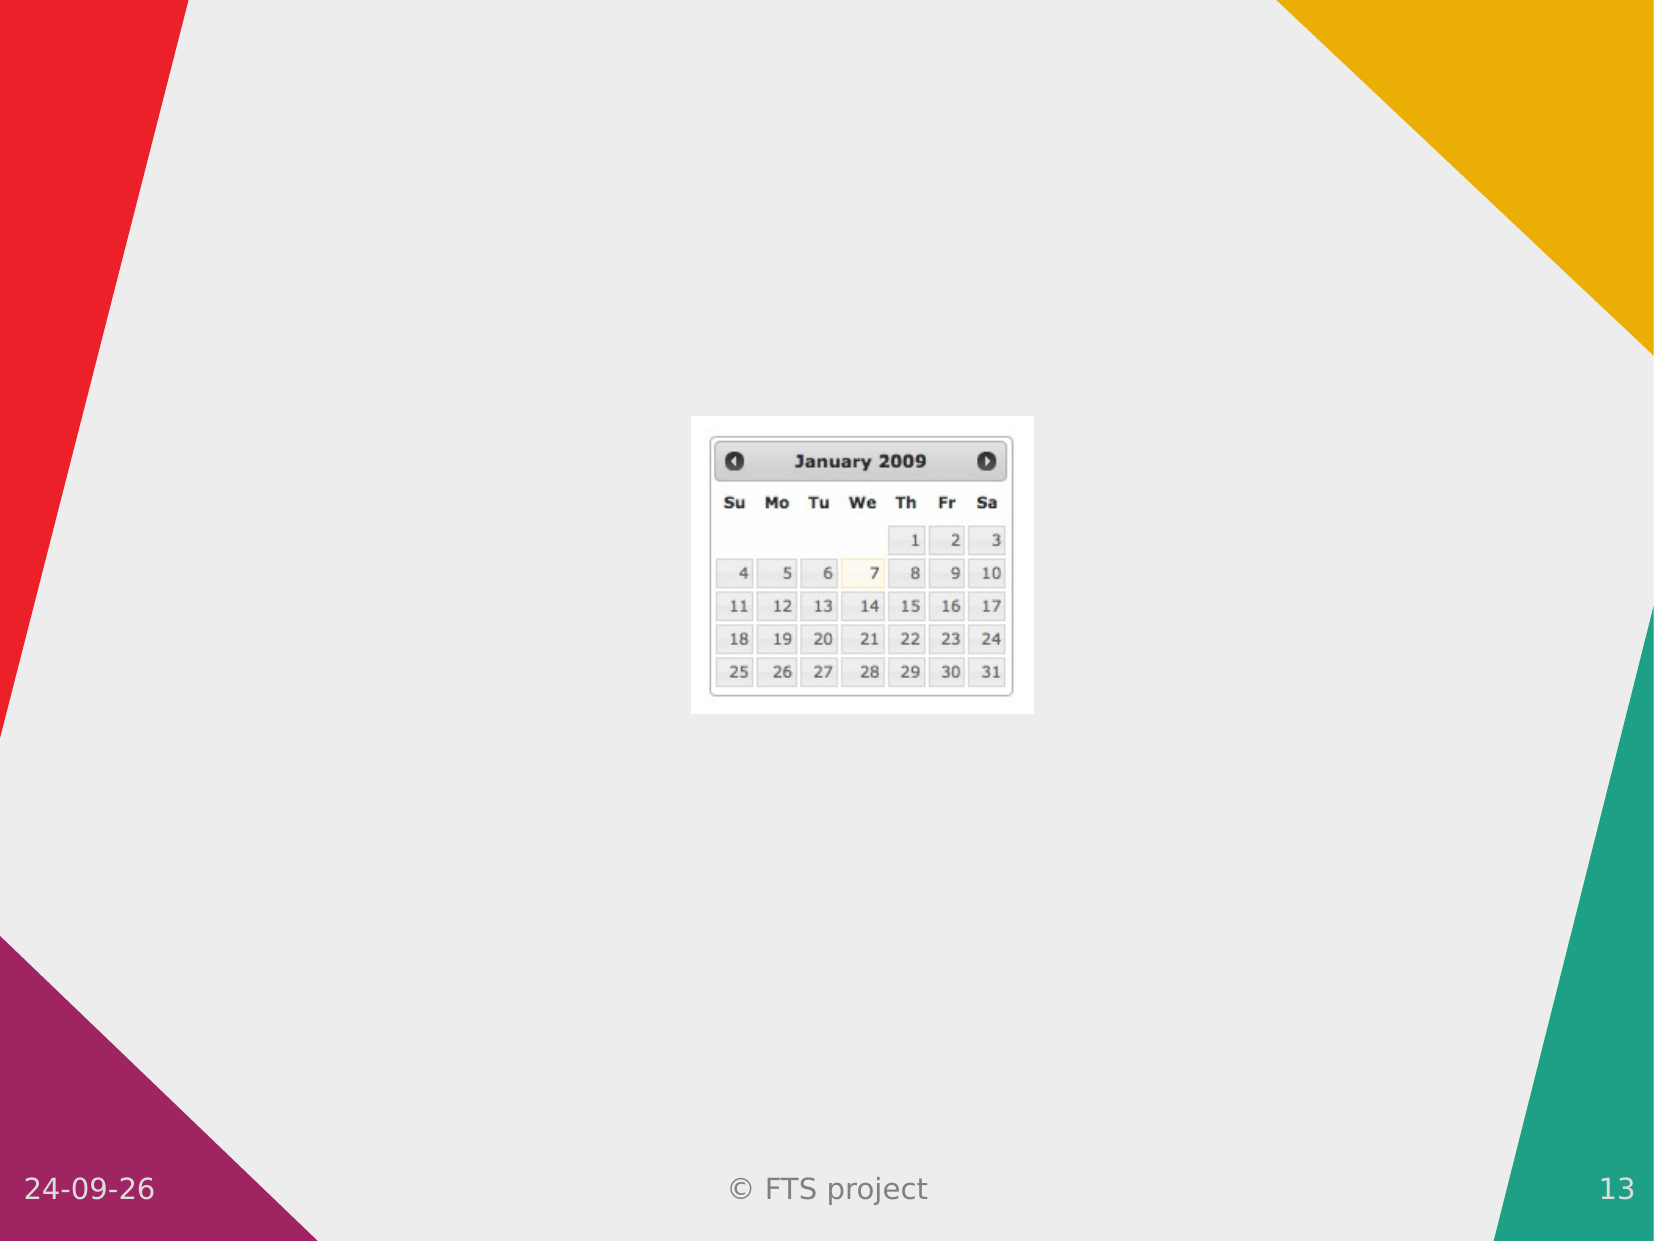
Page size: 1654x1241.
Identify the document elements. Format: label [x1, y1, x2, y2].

picture [691, 416, 1034, 714]
